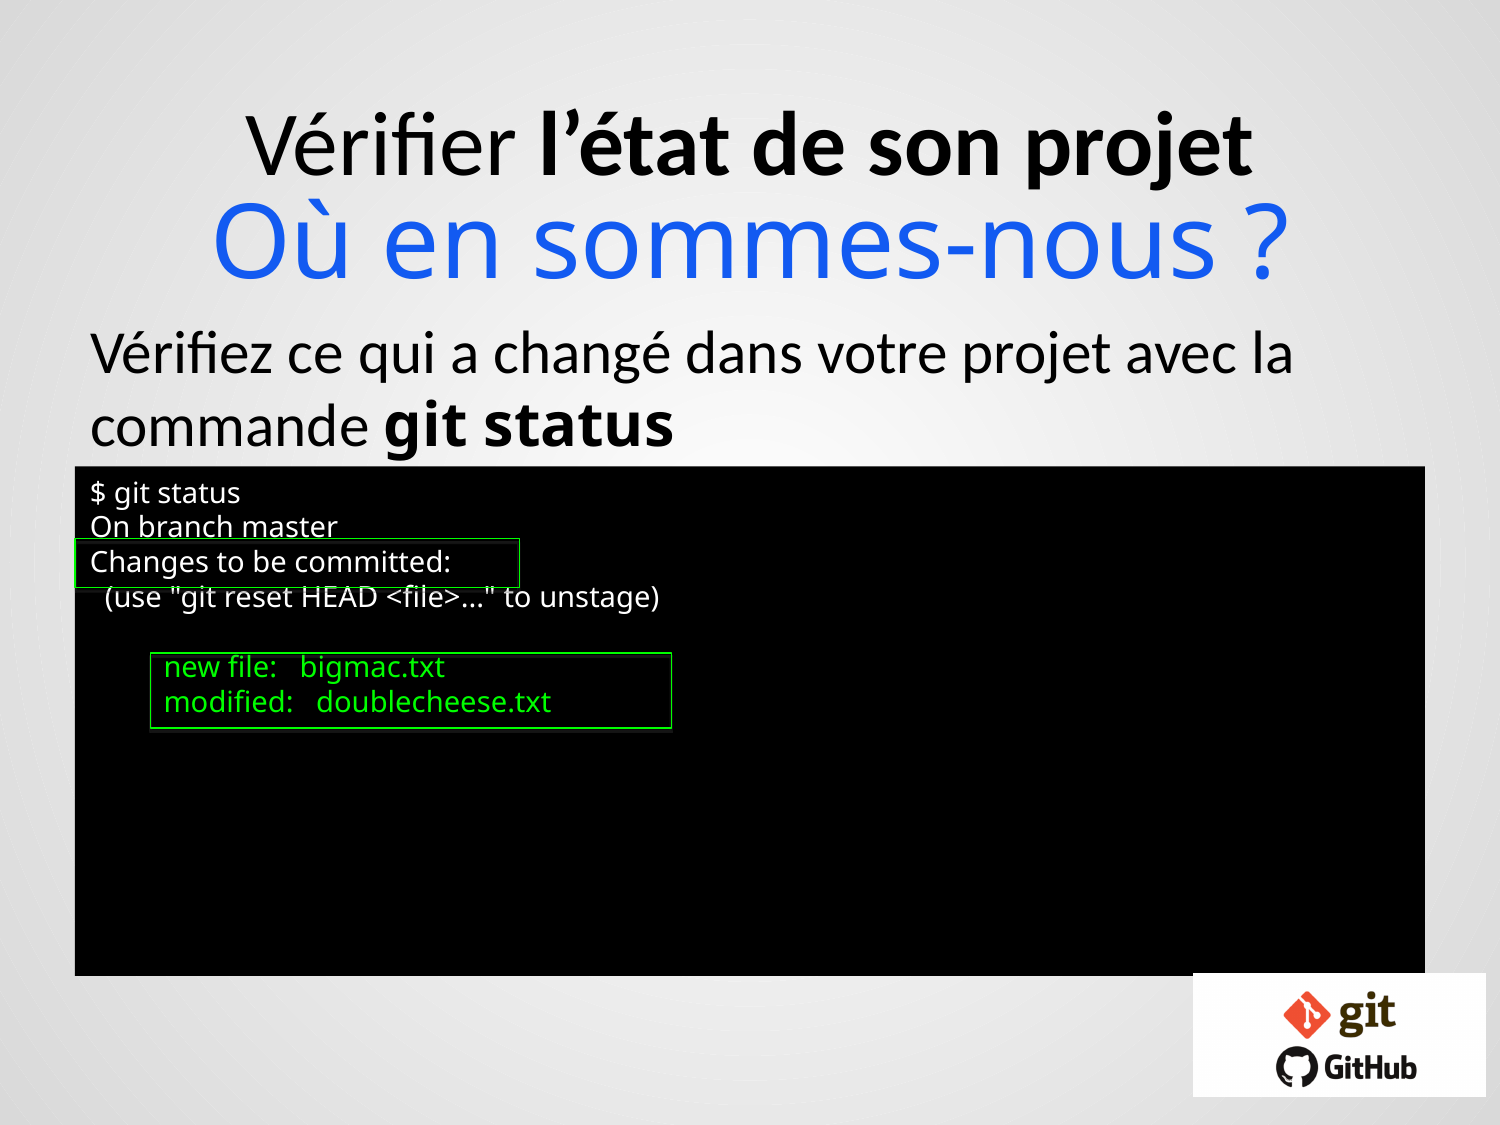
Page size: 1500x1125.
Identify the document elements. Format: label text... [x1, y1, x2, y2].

title Vérifier l’état de son projet [75, 45, 1425, 167]
picture [1193, 973, 1486, 1097]
list Où en sommes-nous ? Vérifiez ce qui a changé dans votre projet avec la commande git status [75, 167, 1425, 466]
text_box $ git status On branch master Changes to be committed: (use "git reset HEAD <file>..." to unstage) new file: bigmac.txt modified: doublecheese.txt [74, 466, 1425, 976]
text_box $ git status On branch master Changes to be committed: (use "git reset HEAD <file>..." to unstage) new file: bigmac.txt modified: doublecheese.txt [77, 544, 517, 587]
